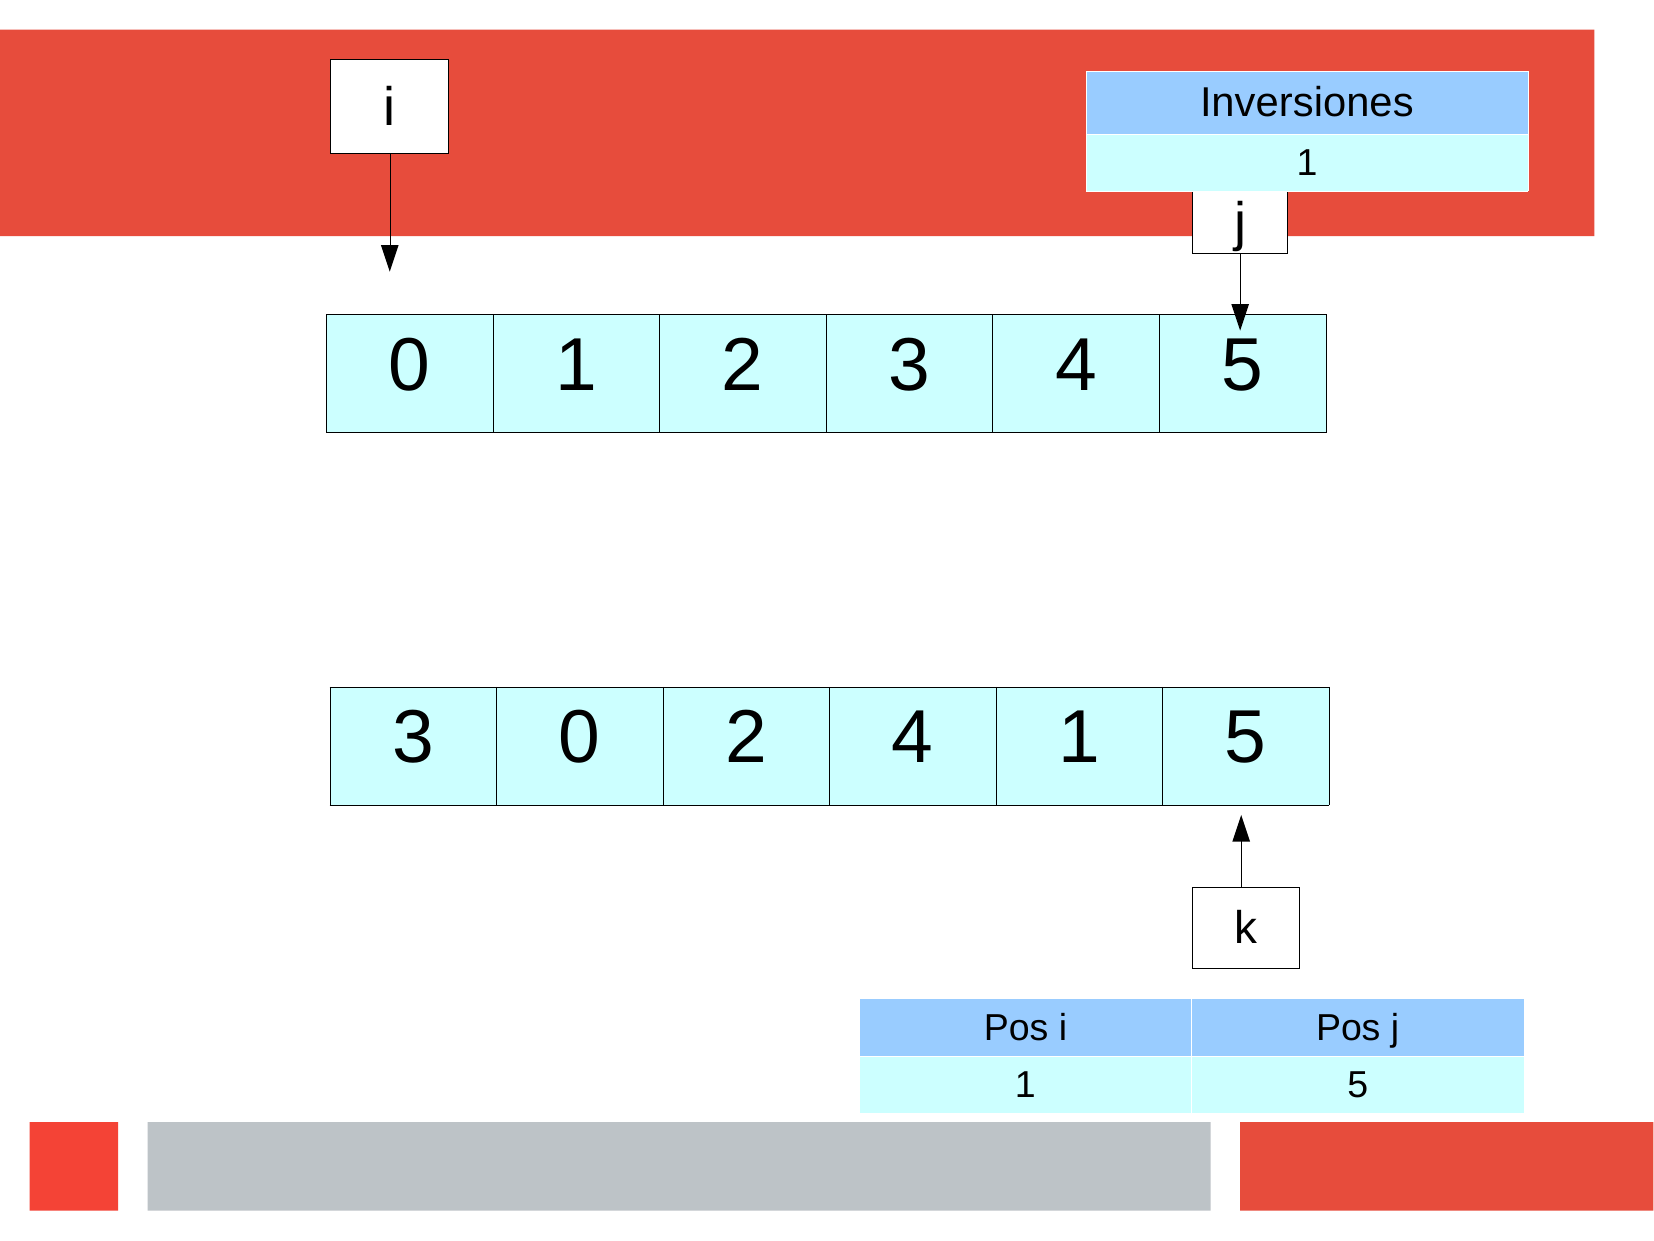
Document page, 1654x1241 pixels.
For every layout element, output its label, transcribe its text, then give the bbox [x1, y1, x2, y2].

table_header 0 [497, 688, 663, 805]
table_header 3 [827, 315, 992, 432]
table_cell 5 [1192, 1057, 1524, 1113]
table_header 5 [1163, 688, 1329, 805]
table_header 3 [331, 688, 496, 805]
table_header 0 [327, 315, 493, 432]
table_header 1 [997, 688, 1162, 805]
table_header 2 [660, 315, 826, 432]
table_header 4 [993, 315, 1159, 432]
table_header 1 [494, 315, 659, 432]
text_box i [330, 59, 449, 154]
text_box k [1192, 887, 1300, 969]
table_header 4 [830, 688, 996, 805]
table_header 5 [1160, 315, 1326, 432]
table_cell 1 [1087, 135, 1528, 191]
text_box j [1192, 192, 1288, 254]
table_header Pos i [860, 999, 1191, 1056]
table_header Inversiones [1087, 72, 1528, 134]
table_header Pos j [1192, 999, 1524, 1056]
table_cell 1 [860, 1057, 1191, 1113]
table_header 2 [664, 688, 829, 805]
